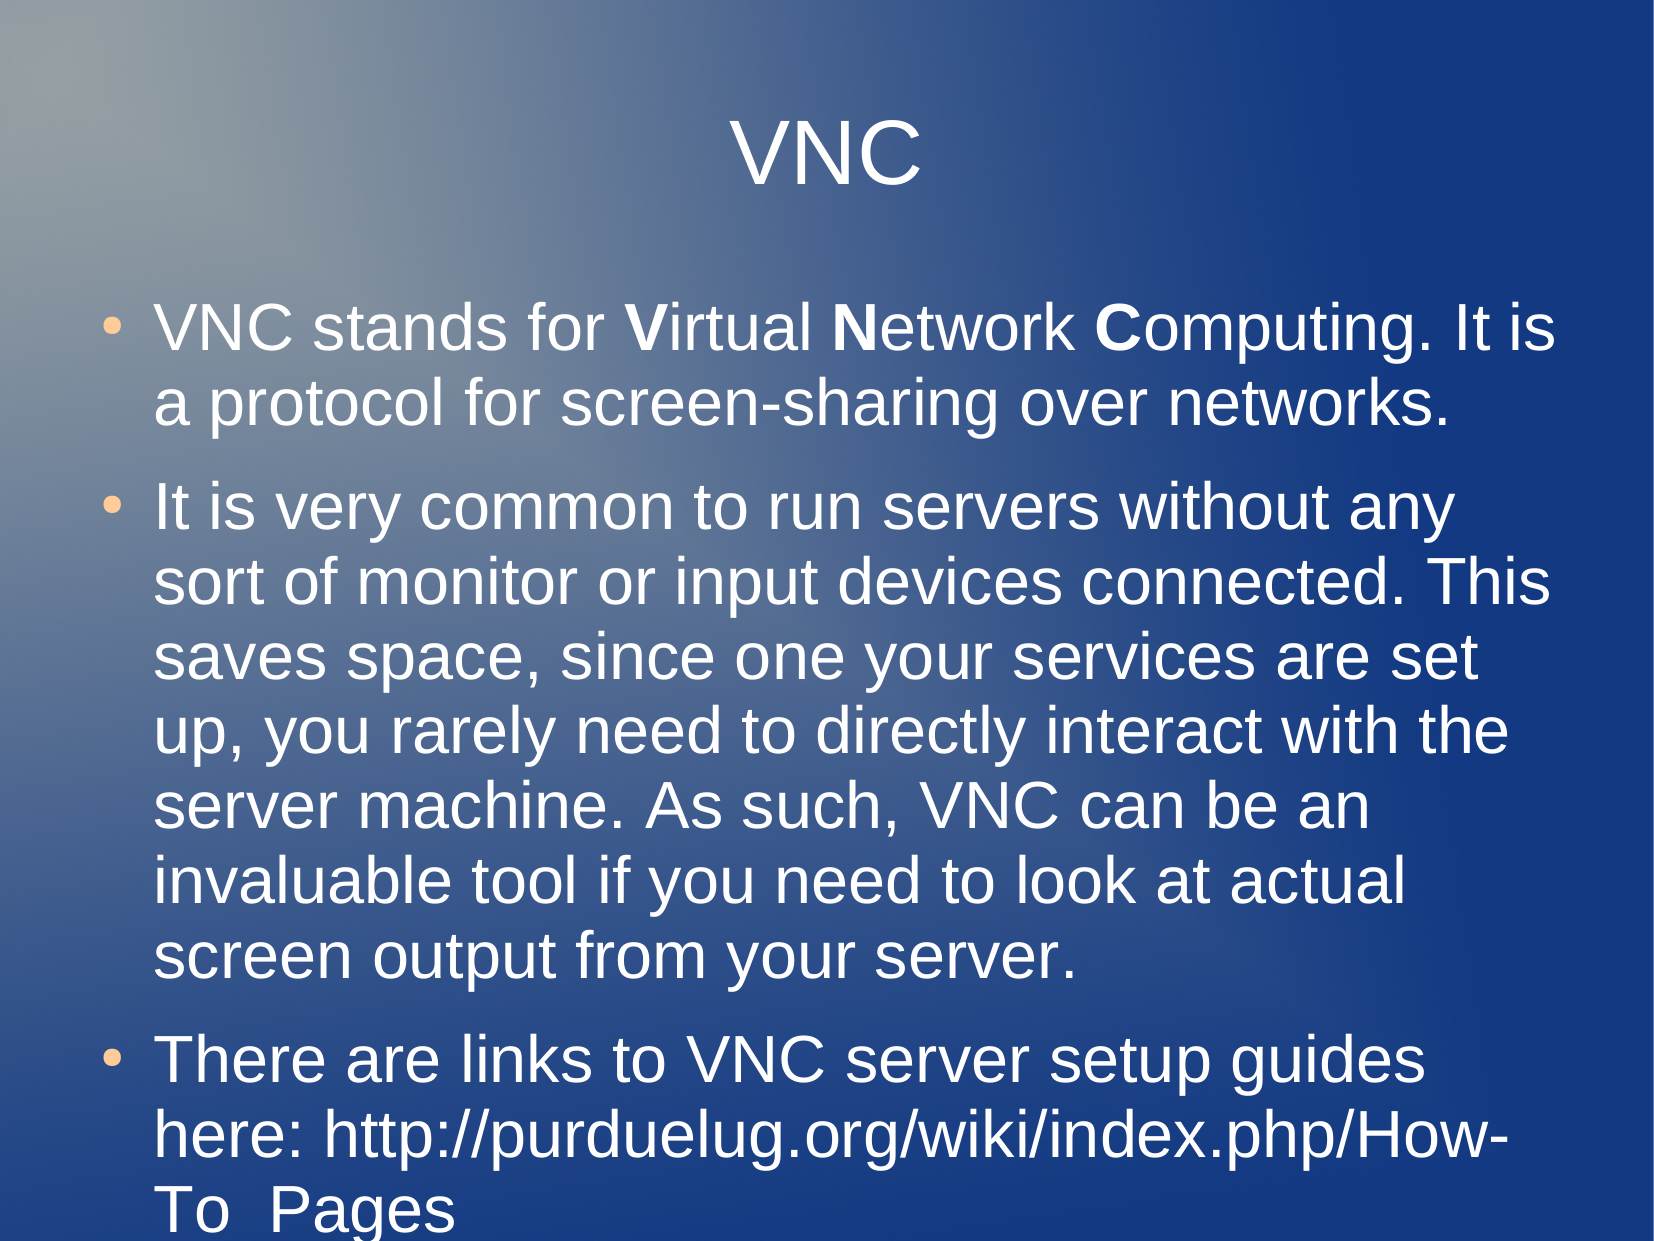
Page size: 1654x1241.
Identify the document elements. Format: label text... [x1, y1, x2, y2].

title VNC [82, 49, 1571, 257]
list VNC stands for Virtual Network Computing. It is a protocol for screen-sharing over networks. It is very common to run servers without any sort of monitor or input devices connected. This saves space, since one your services are set up, you rarely need to directly interact with the server machine. As such, VNC can be an invaluable tool if you need to look at actual screen output from your server. There are links to VNC server setup guides here: http://purduelug.org/wiki/index.php/How-To_Pages [82, 290, 1571, 1241]
picture [0, 0, 1654, 1241]
